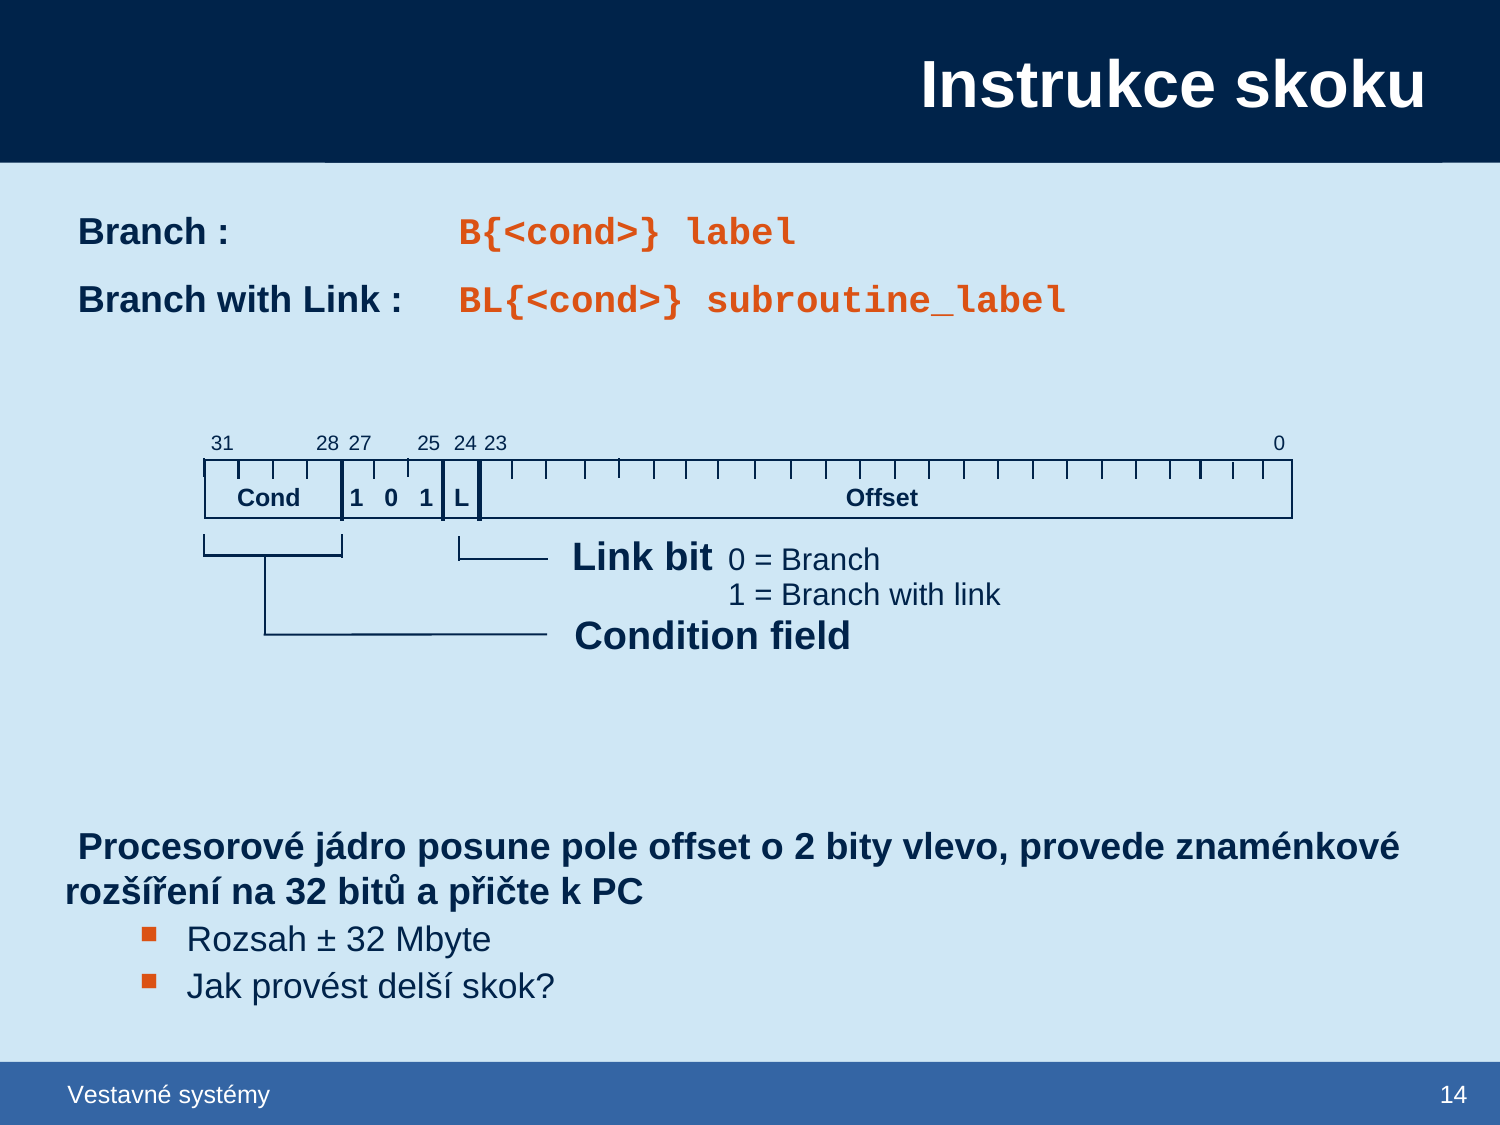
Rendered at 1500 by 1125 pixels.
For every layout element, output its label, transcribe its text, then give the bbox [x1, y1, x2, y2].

title Instrukce skoku [324, 0, 1443, 163]
text_box 27 [337, 425, 383, 460]
text_box Condition field [563, 617, 863, 663]
text_box Cond 1 0 1 L Offset [219, 476, 1292, 517]
text_box 28 [305, 425, 337, 460]
text_box 0 [1262, 425, 1297, 460]
text_box 31 [199, 425, 245, 460]
text_box 25 [406, 425, 452, 460]
text_box Link bit 0 = Branch 1 = Branch with link [561, 532, 1013, 617]
text_box 23 [473, 425, 519, 460]
text_box 24 [452, 425, 473, 460]
list Branch : B{<cond>} label Branch with Link : BL{<cond>} subroutine_label Procesorové jádro posune pole offset o 2 bity vlevo, provede znaménkové rozšíření na 32 bitů a přičte k PC Rozsah ± 32 Mbyte Jak provést delší skok? [50, 187, 1450, 1026]
